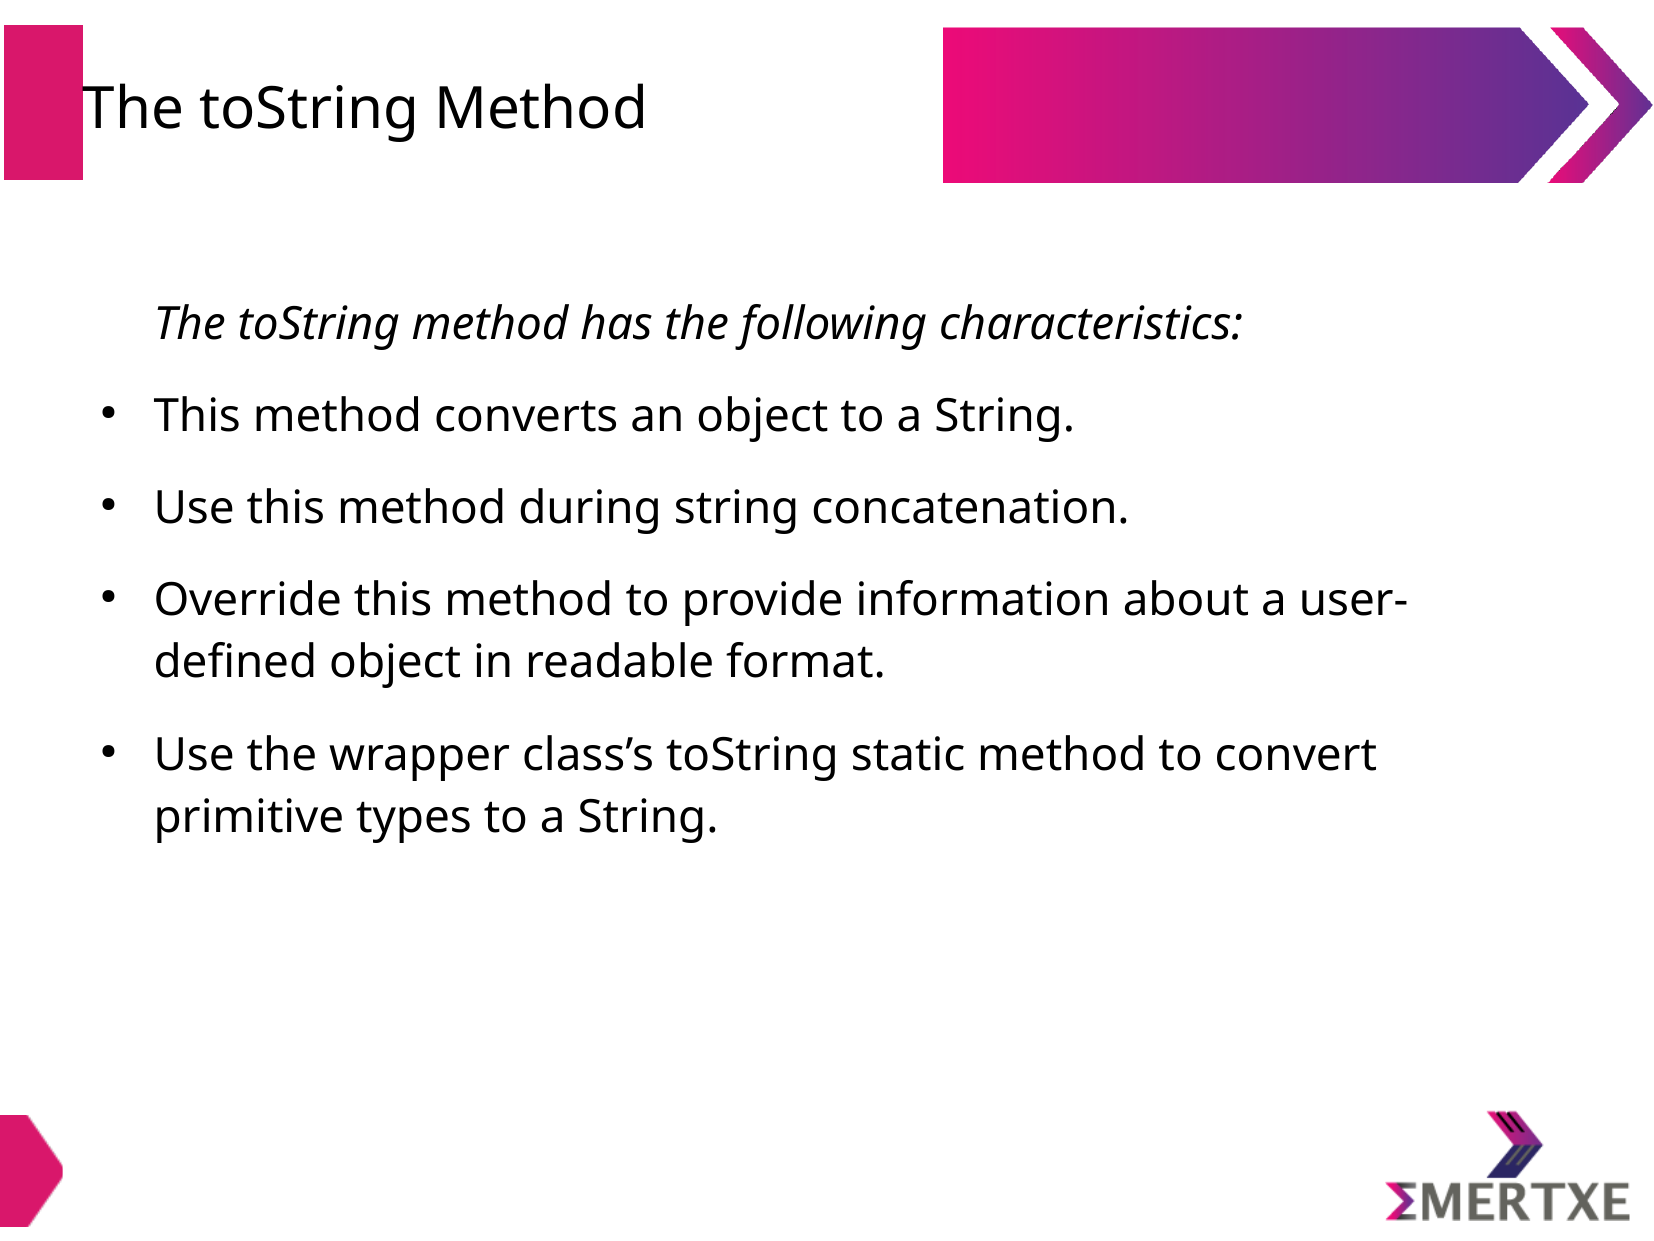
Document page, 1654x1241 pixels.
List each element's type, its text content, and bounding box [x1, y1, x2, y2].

picture [1385, 1107, 1631, 1221]
title The toString Method [82, 2, 1571, 210]
picture [1571, 27, 1653, 183]
list The toString method has the following characteristics: This method converts an object to a String. Use this method during string concatenation. Override this method to provide information about a user-defined object in readable format. Use the wrapper class’s toString static method to convert primitive types to a String. [82, 290, 1571, 1010]
